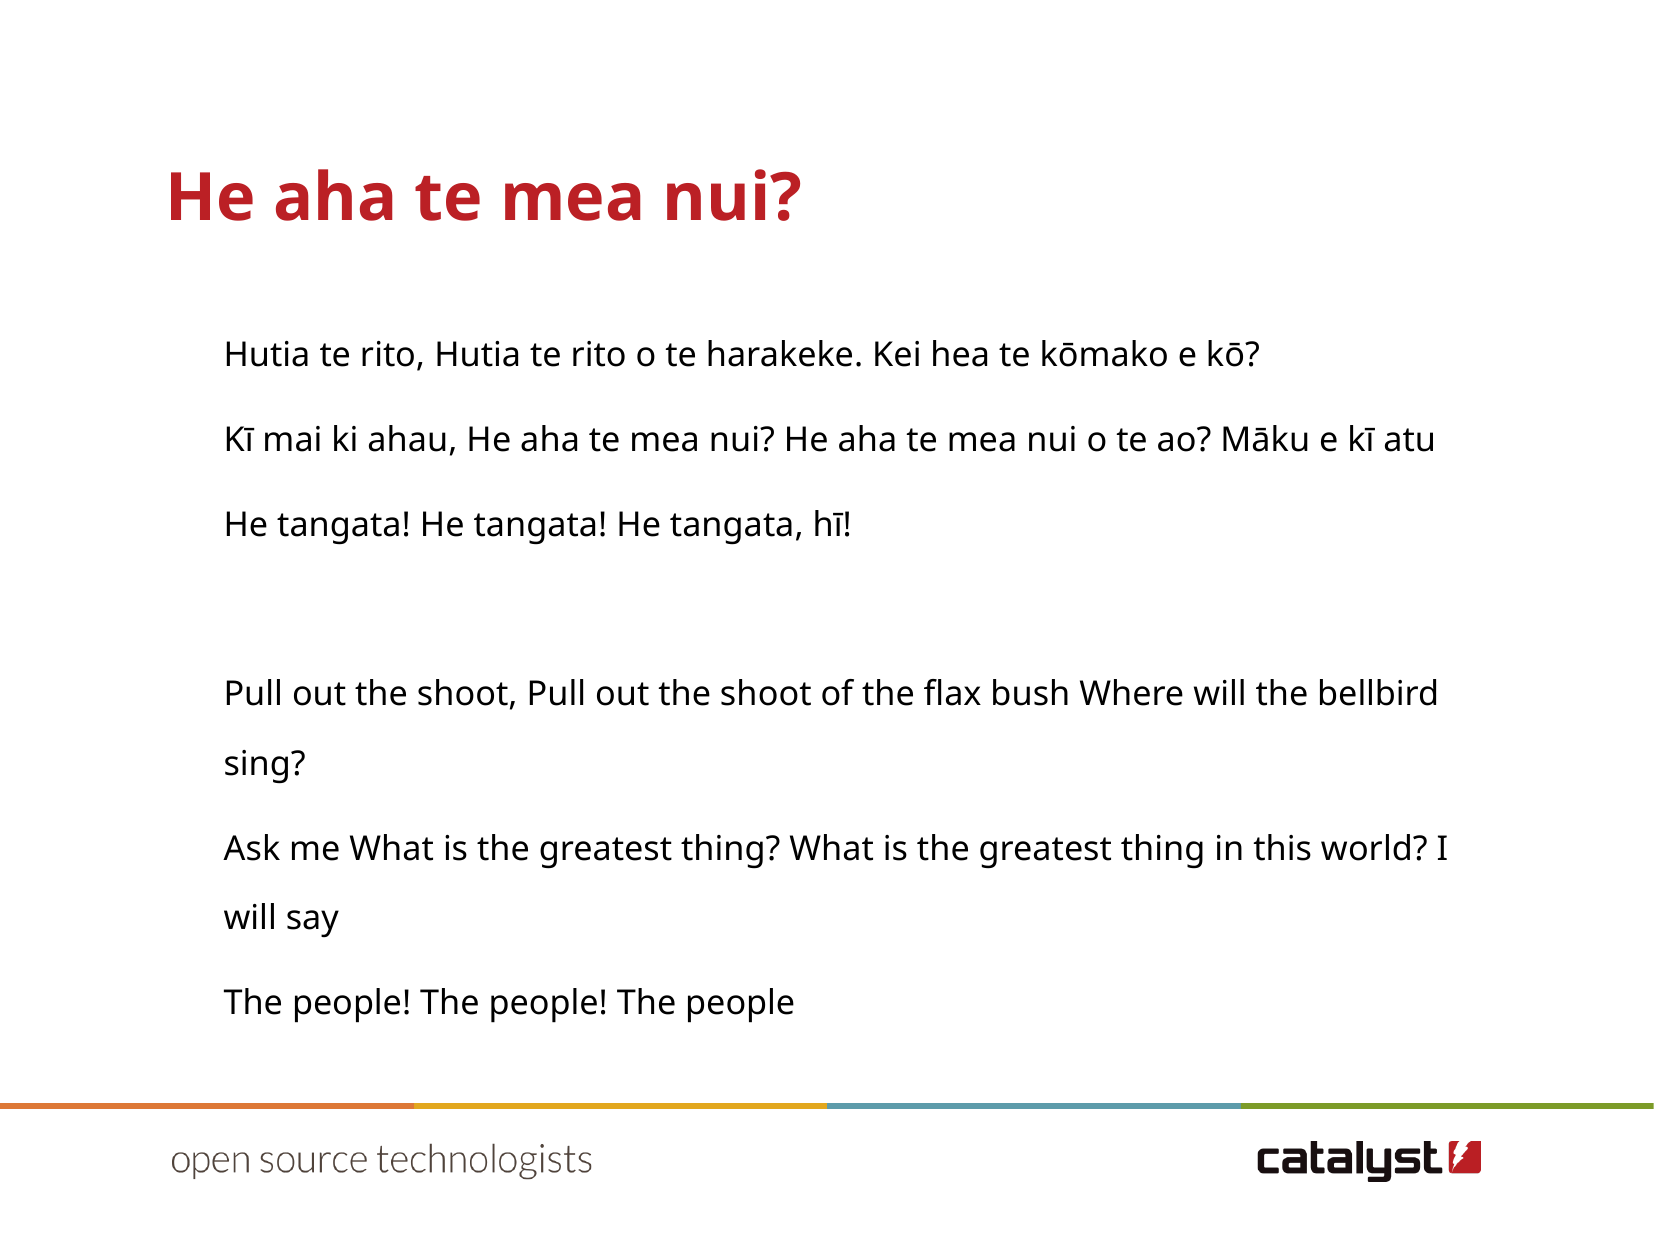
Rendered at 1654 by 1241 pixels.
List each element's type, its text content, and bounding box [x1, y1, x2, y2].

picture [0, 1103, 1654, 1182]
title He aha te mea nui? [165, 90, 1489, 298]
list Hutia te rito, Hutia te rito o te harakeke. Kei hea te kōmako e kō? Kī mai ki ahau, He aha te mea nui? He aha te mea nui o te ao? Māku e kī atu He tangata! He tangata! He tangata, hī! Pull out the shoot, Pull out the shoot of the flax bush Where will the bellbird sing? Ask me What is the greatest thing? What is the greatest thing in this world? I will say The people! The people! The people [165, 307, 1489, 1027]
